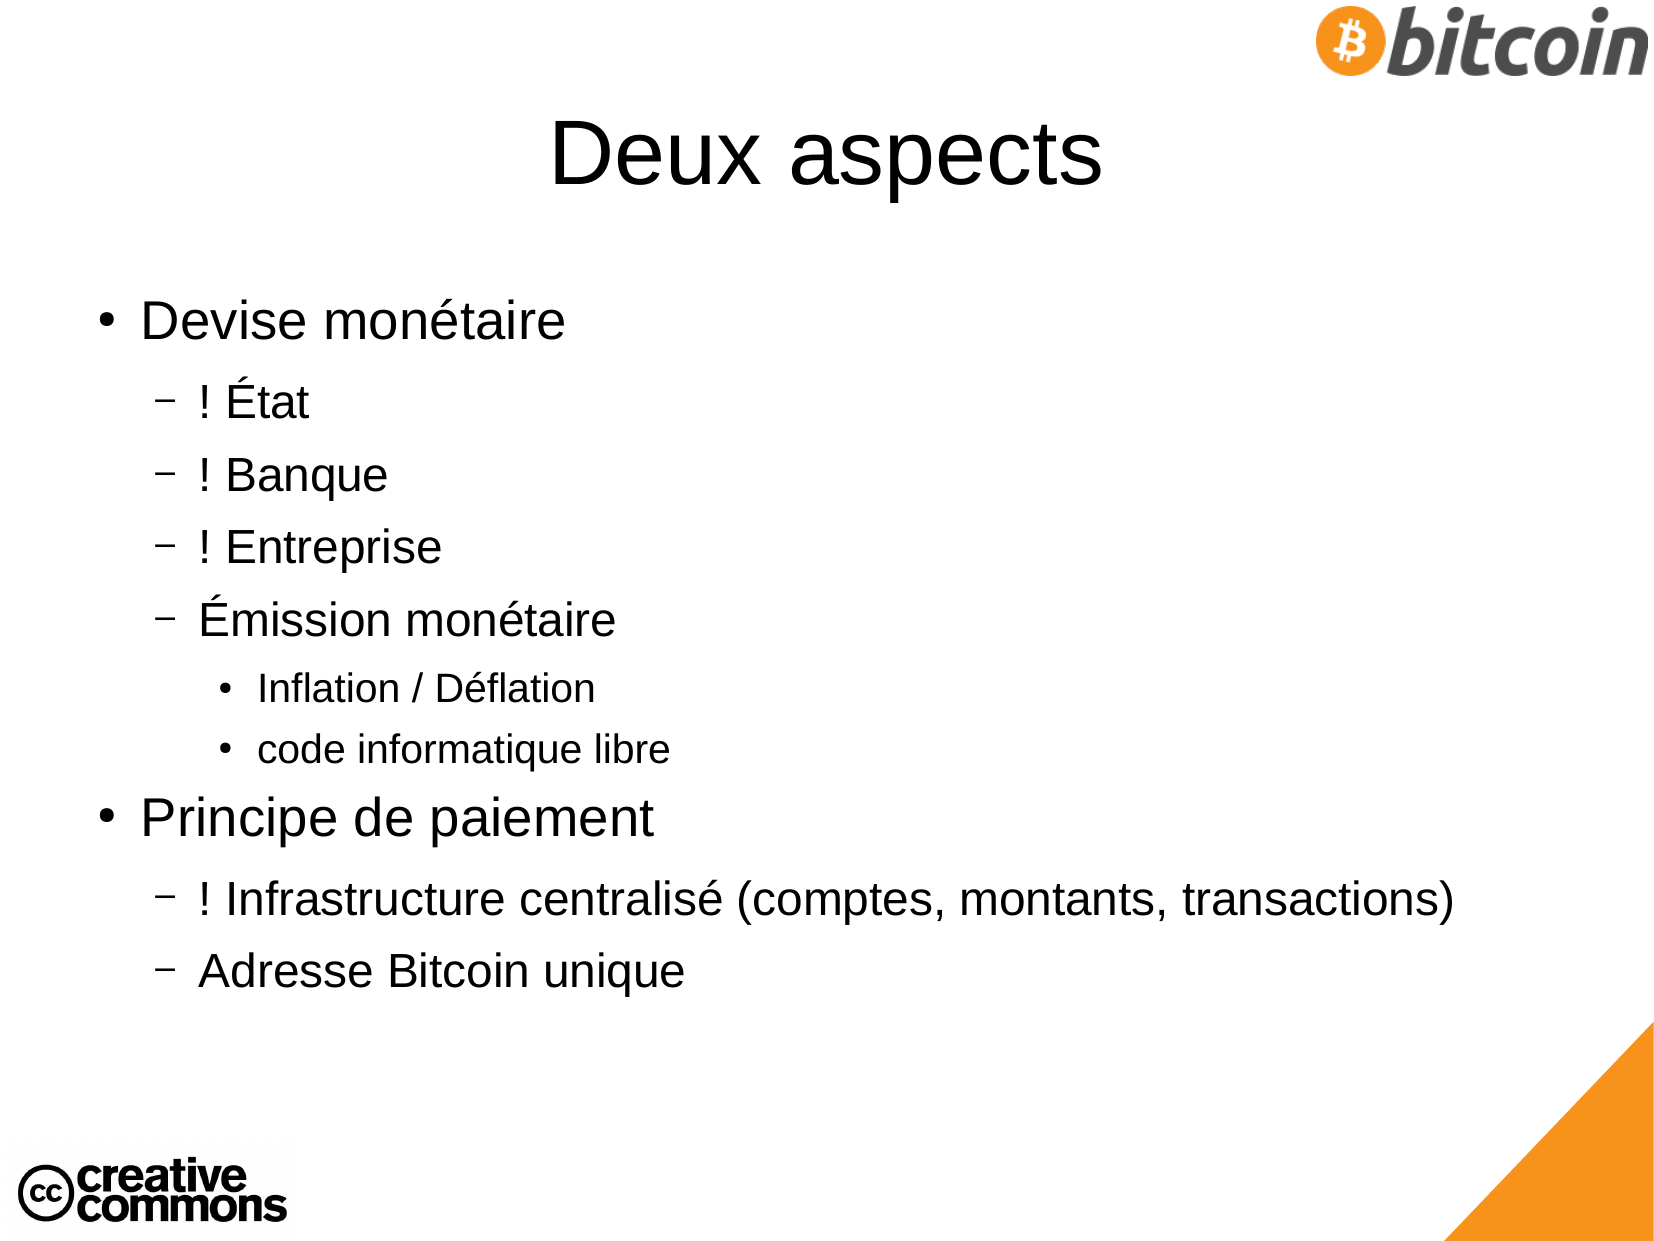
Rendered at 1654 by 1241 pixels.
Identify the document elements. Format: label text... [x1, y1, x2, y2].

title Deux aspects [82, 49, 1571, 257]
picture [1316, 6, 1648, 76]
list Devise monétaire ! État ! Banque ! Entreprise Émission monétaire Inflation / Déflation code informatique libre Principe de paiement ! Infrastructure centralisé (comptes, montants, transactions) Adresse Bitcoin unique [82, 290, 1538, 1010]
picture [3, 1139, 296, 1241]
